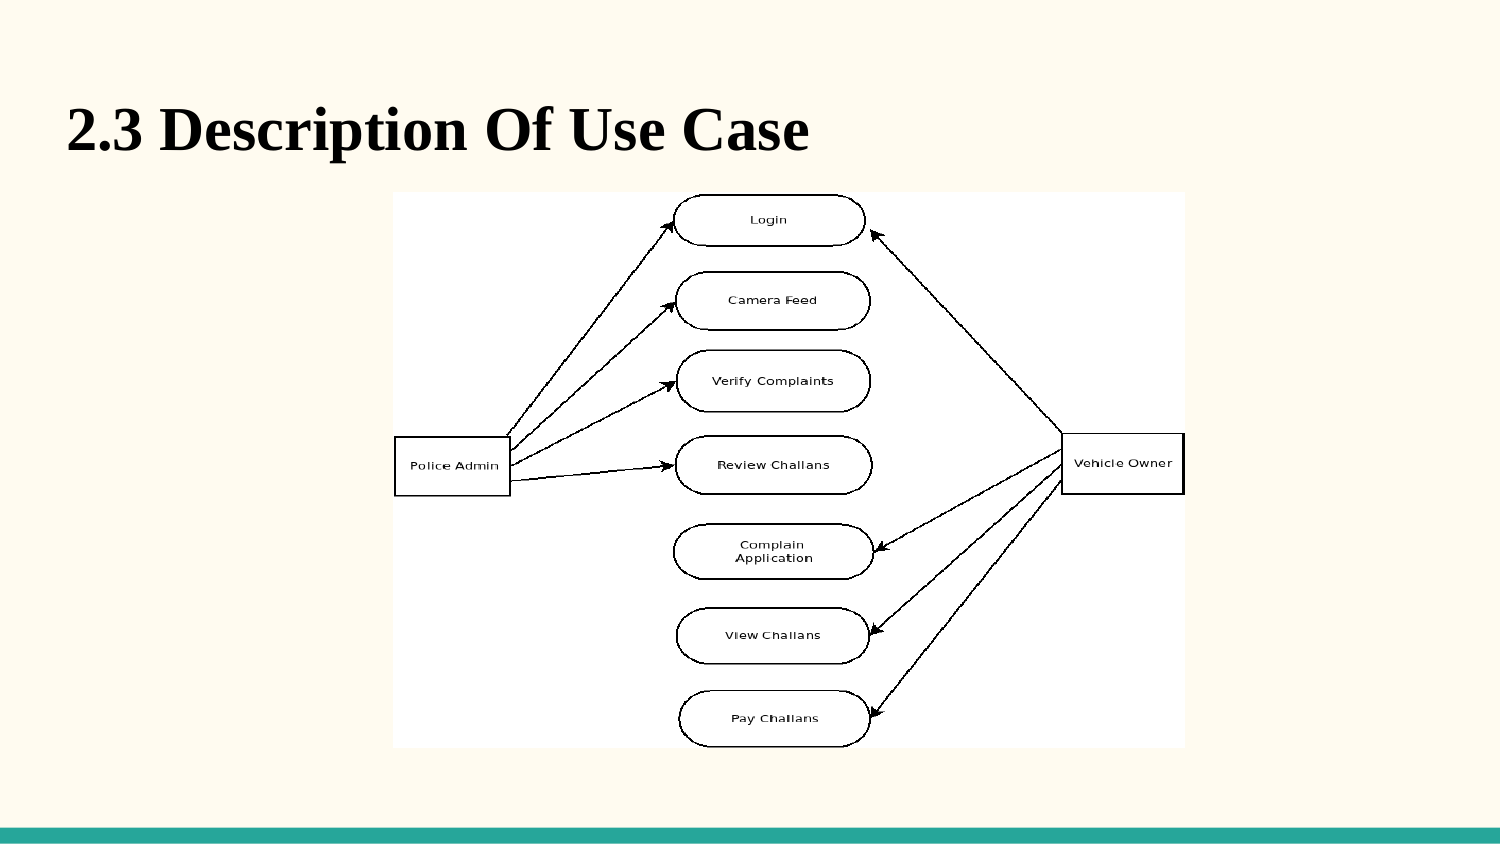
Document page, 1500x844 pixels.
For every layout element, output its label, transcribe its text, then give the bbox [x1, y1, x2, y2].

picture [393, 192, 1185, 748]
title 2.3 Description Of Use Case [51, 72, 1449, 174]
